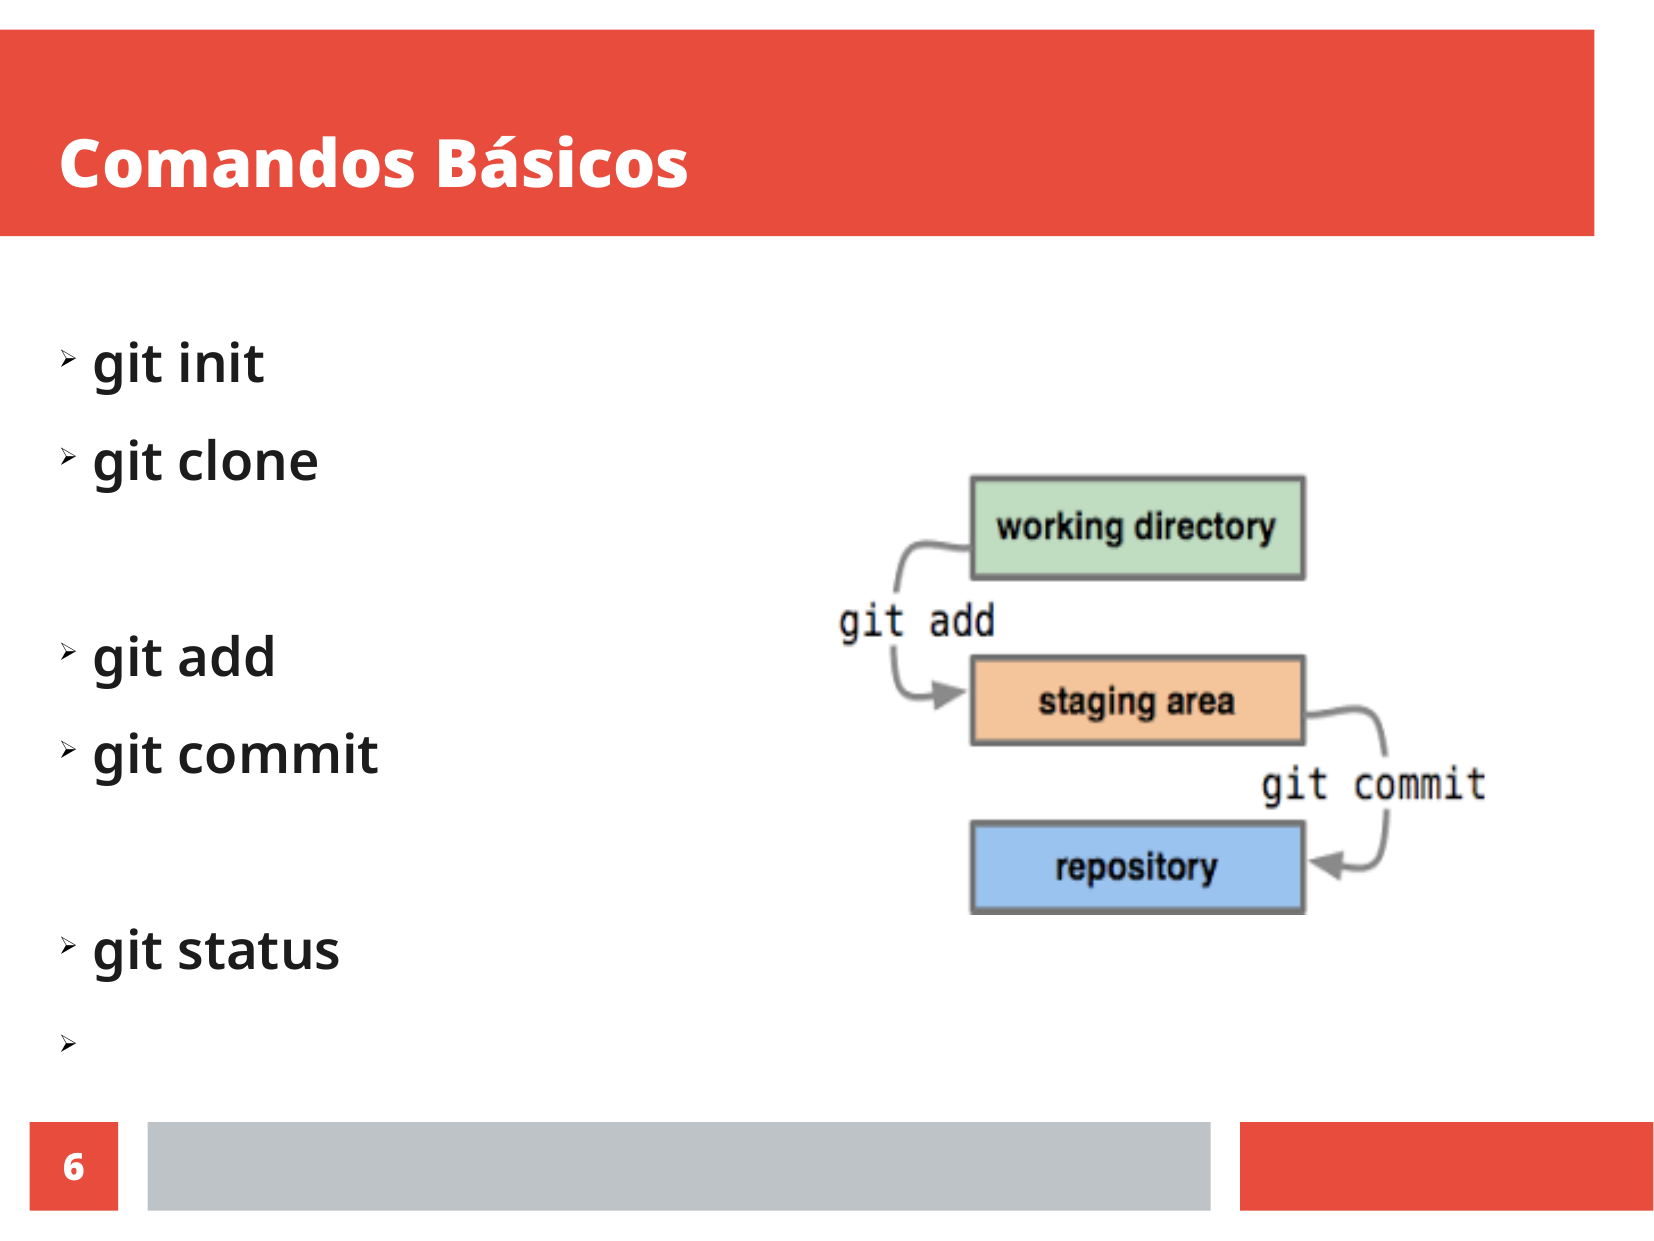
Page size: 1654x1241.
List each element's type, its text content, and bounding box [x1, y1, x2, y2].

list git init git clone git add git commit git status [59, 324, 1565, 1093]
picture [828, 469, 1501, 916]
title Comandos Básicos [59, 59, 1595, 207]
